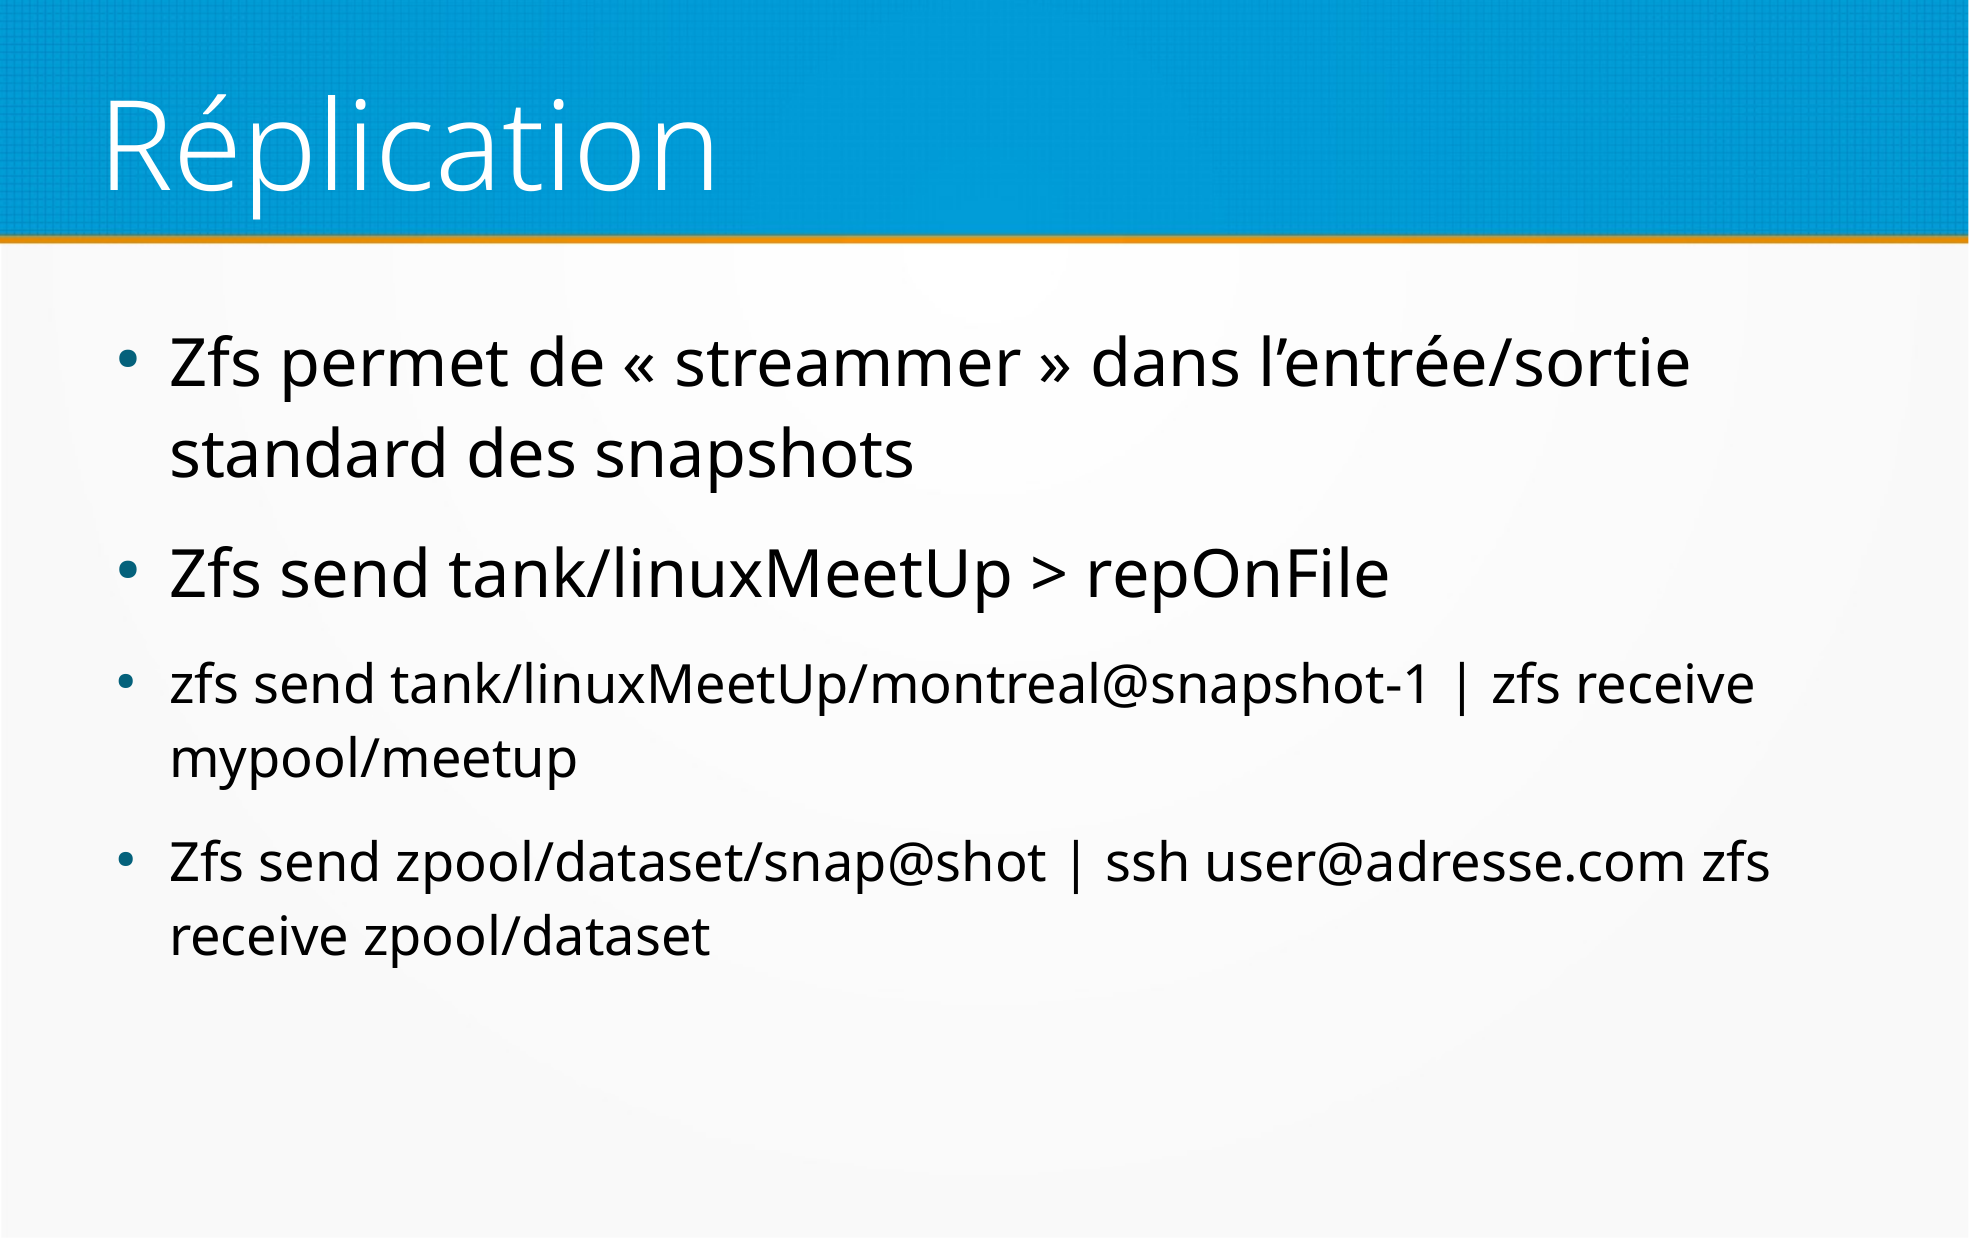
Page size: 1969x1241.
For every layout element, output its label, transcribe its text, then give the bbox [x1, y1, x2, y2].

list Zfs permet de « streammer » dans l’entrée/sortie standard des snapshots Zfs send tank/linuxMeetUp > repOnFile zfs send tank/linuxMeetUp/montreal@snapshot-1 | zfs receive mypool/meetup Zfs send zpool/dataset/snap@shot | ssh user@adresse.com zfs receive zpool/dataset [98, 315, 1861, 1081]
picture [0, 233, 1969, 1241]
title Réplication [98, 19, 1870, 227]
